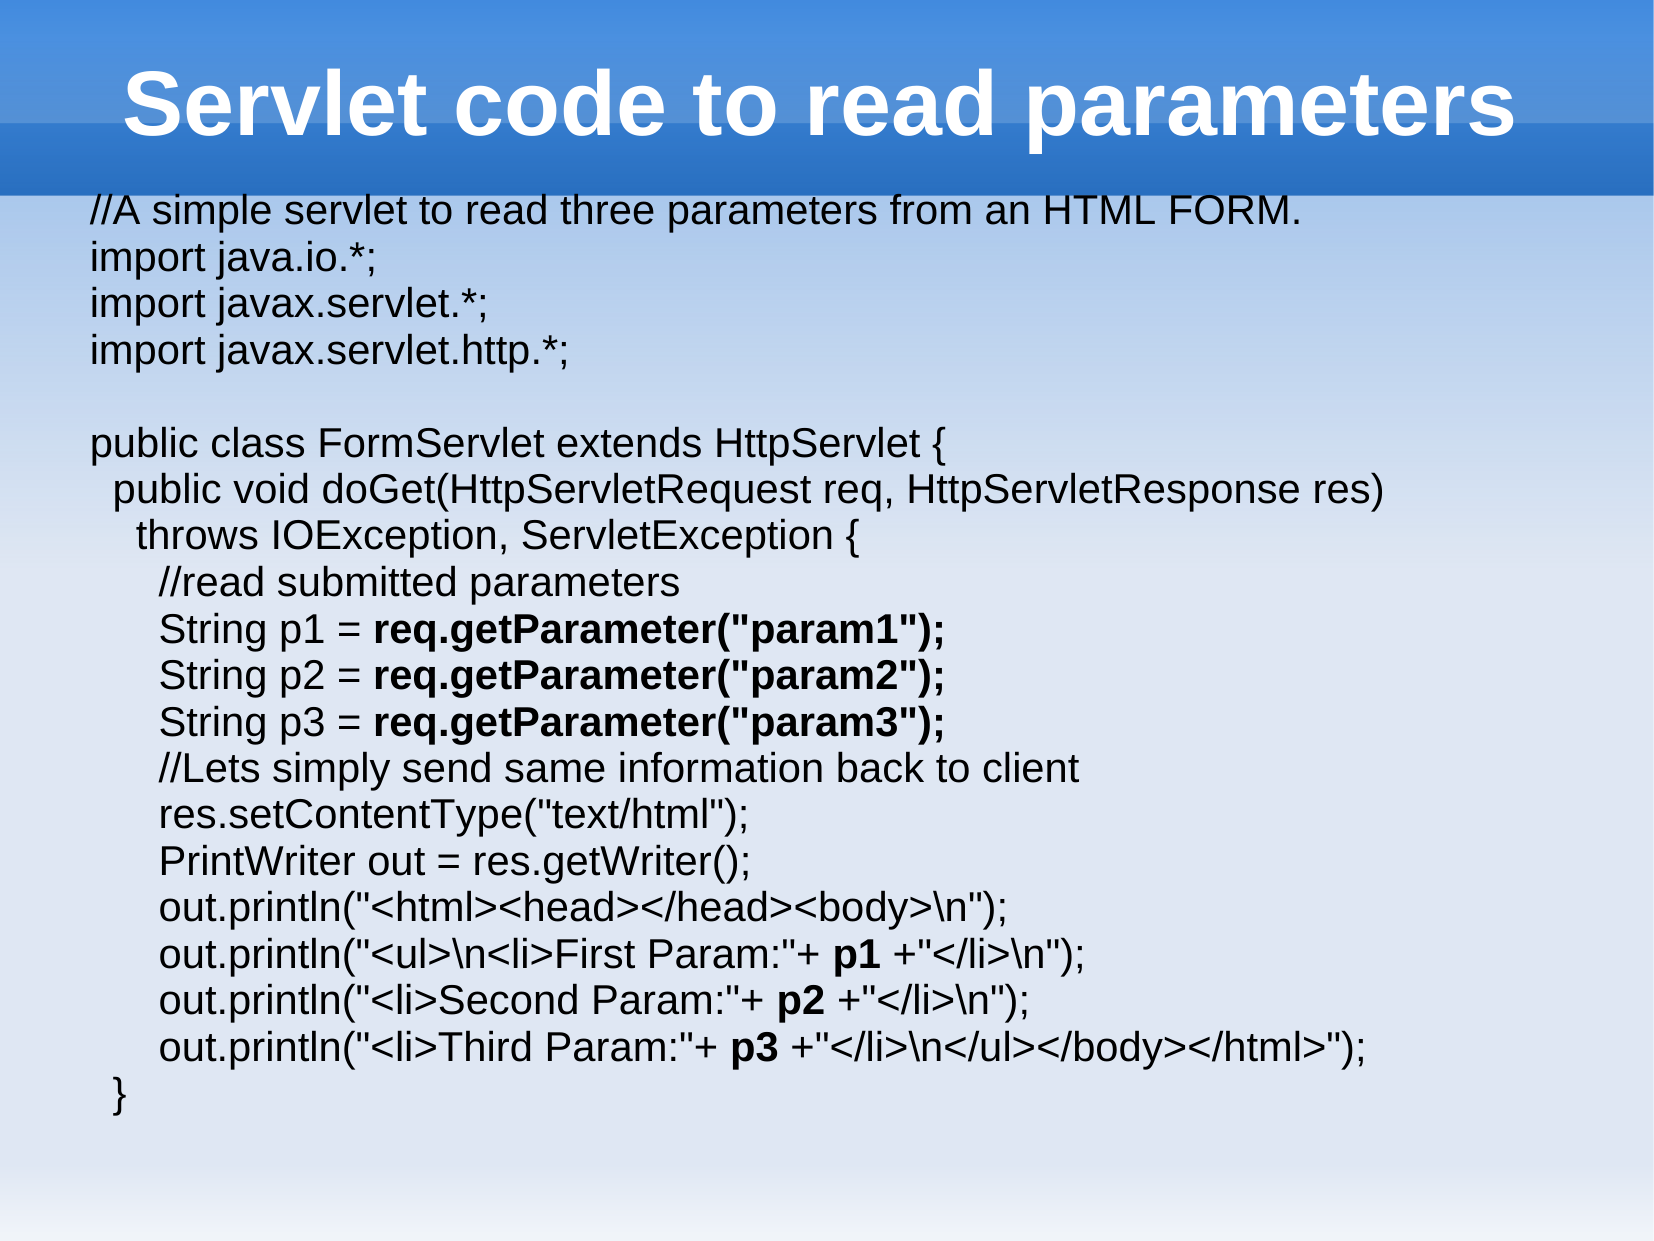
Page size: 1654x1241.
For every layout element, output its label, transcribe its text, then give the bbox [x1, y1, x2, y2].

picture [0, 0, 1654, 1241]
title Servlet code to read parameters [76, 7, 1565, 179]
text_box //A simple servlet to read three parameters from an HTML FORM. import java.io.*; import javax.servlet.*; import javax.servlet.http.*; public class FormServlet extends HttpServlet { public void doGet(HttpServletRequest req, HttpServletResponse res) throws IOException, ServletException { //read submitted parameters String p1 = req.getParameter("param1"); String p2 = req.getParameter("param2"); String p3 = req.getParameter("param3"); //Lets simply send same information back to client res.setContentType("text/html"); PrintWriter out = res.getWriter(); out.println("<html><head></head><body>\n"); out.println("<ul>\n<li>First Param:"+ p1 +"</li>\n"); out.println("<li>Second Param:"+ p2 +"</li>\n"); out.println("<li>Third Param:"+ p3 +"</li>\n</ul></body></html>"); } [75, 179, 1613, 1241]
